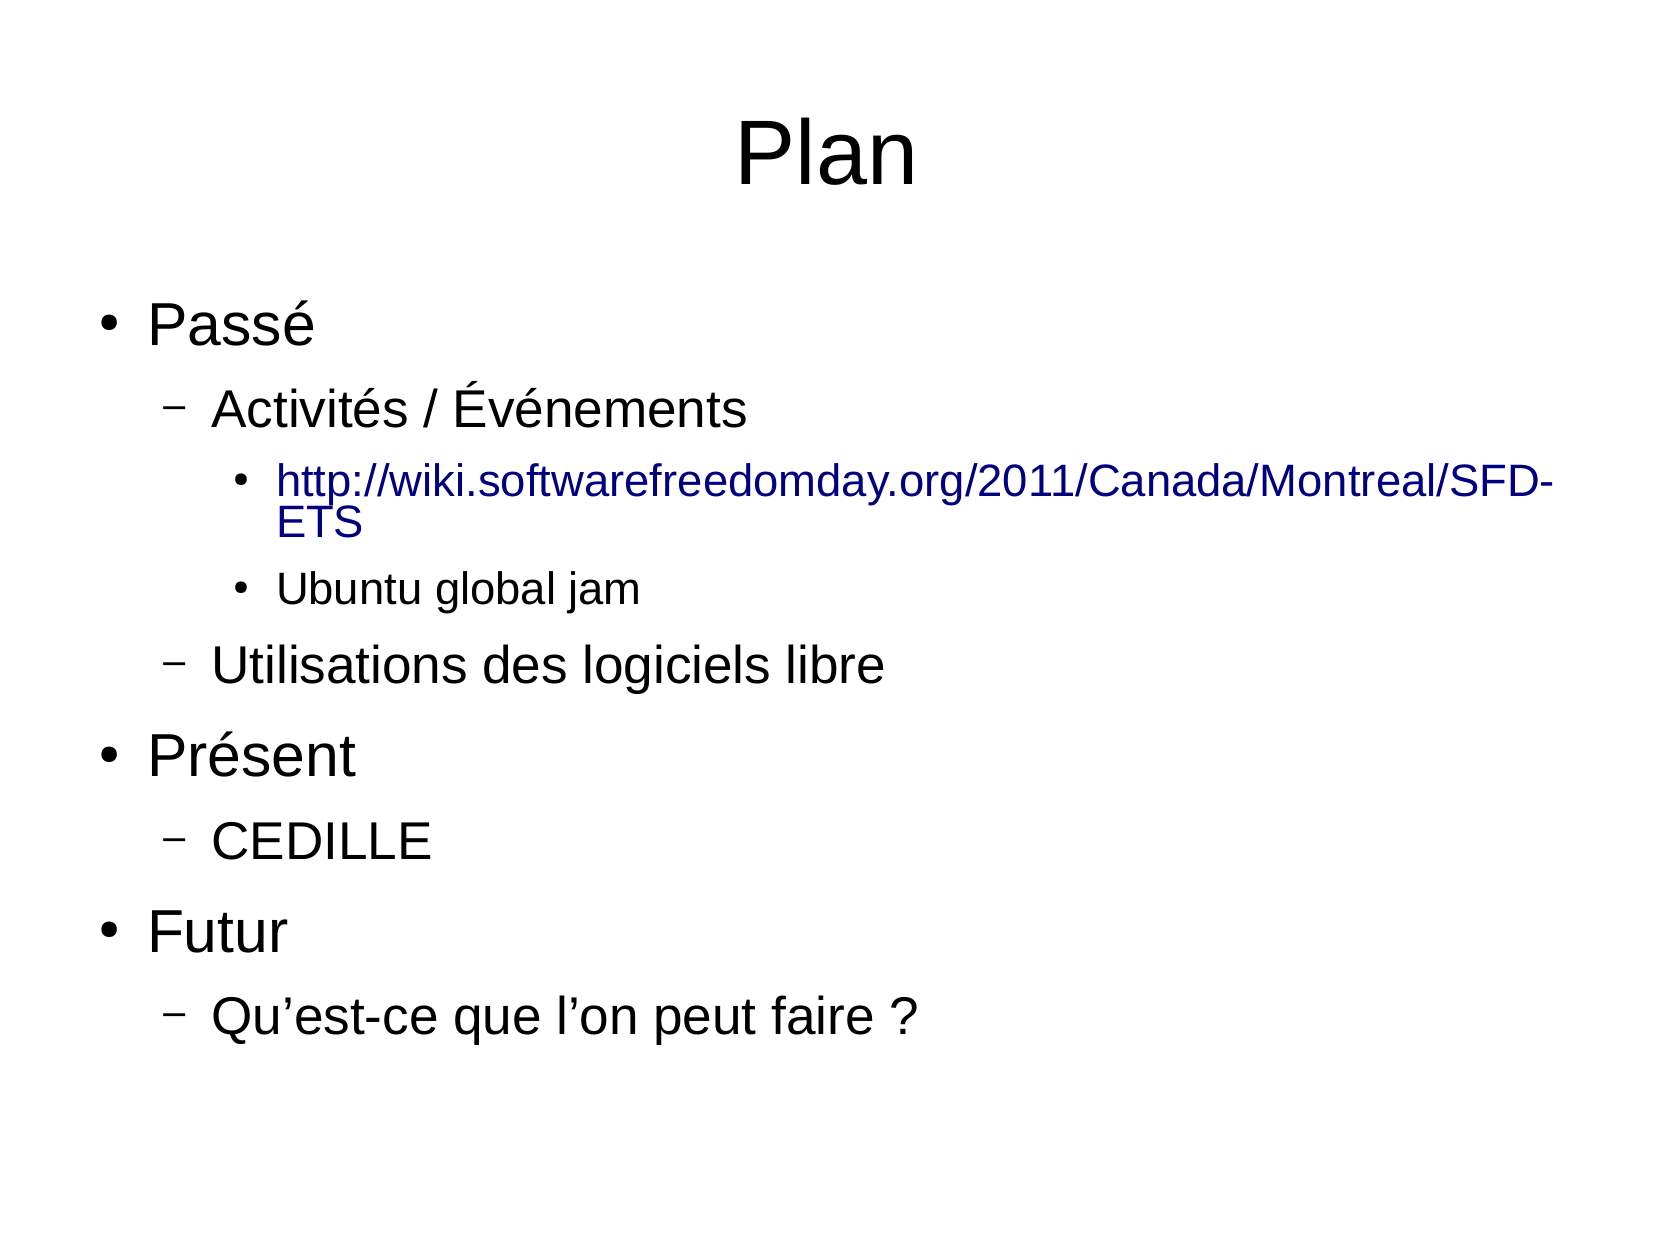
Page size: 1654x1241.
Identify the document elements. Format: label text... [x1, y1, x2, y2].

list Passé Activités / Événements http://wiki.softwarefreedomday.org/2011/Canada/Montreal/SFD-ETS Ubuntu global jam Utilisations des logiciels libre Présent CEDILLE Futur Qu’est-ce que l’on peut faire ? [82, 290, 1571, 1010]
title Plan [82, 49, 1571, 257]
